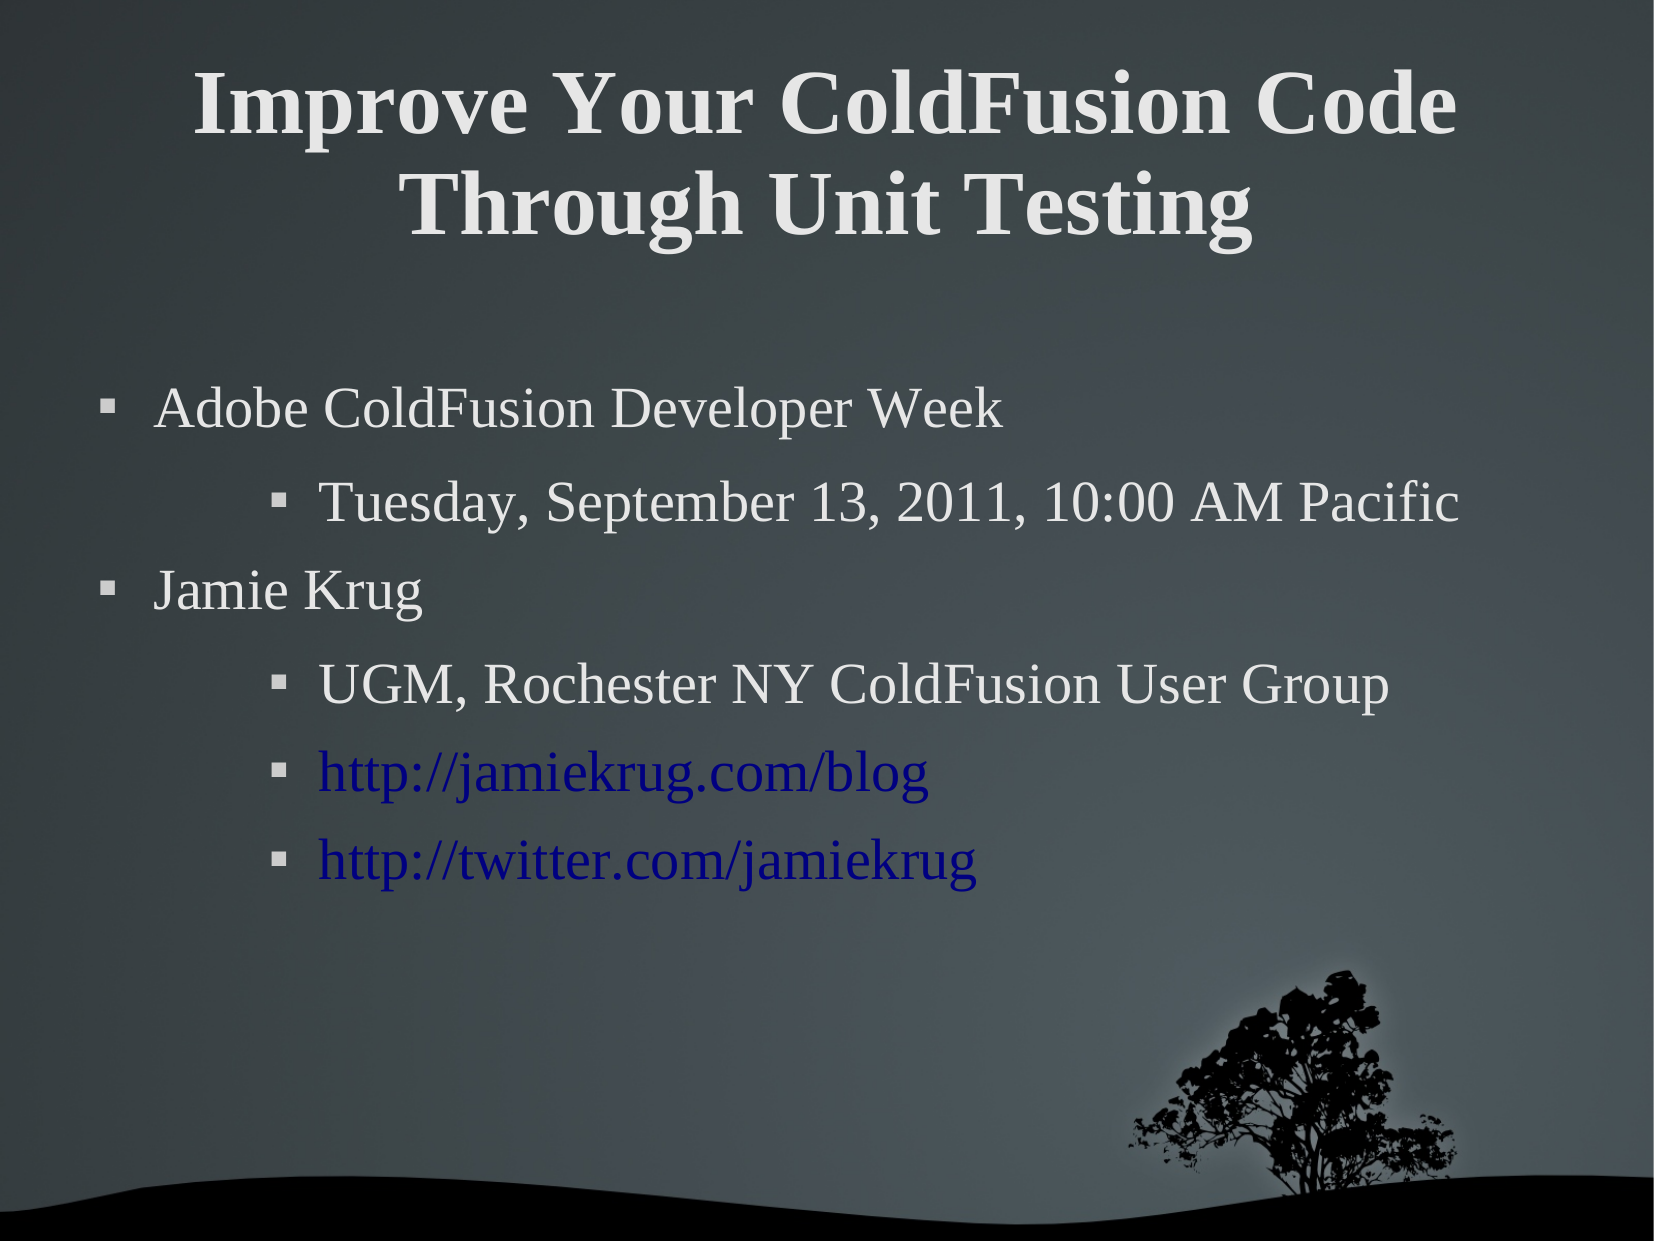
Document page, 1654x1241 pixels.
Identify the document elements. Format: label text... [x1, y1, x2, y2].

list Adobe ColdFusion Developer Week Tuesday, September 13, 2011, 10:00 AM Pacific Jamie Krug UGM, Rochester NY ColdFusion User Group http://jamiekrug.com/blog http://twitter.com/jamiekrug [82, 375, 1576, 1109]
title Improve Your ColdFusion Code Through Unit Testing [82, 33, 1571, 273]
picture [0, 0, 1654, 1241]
